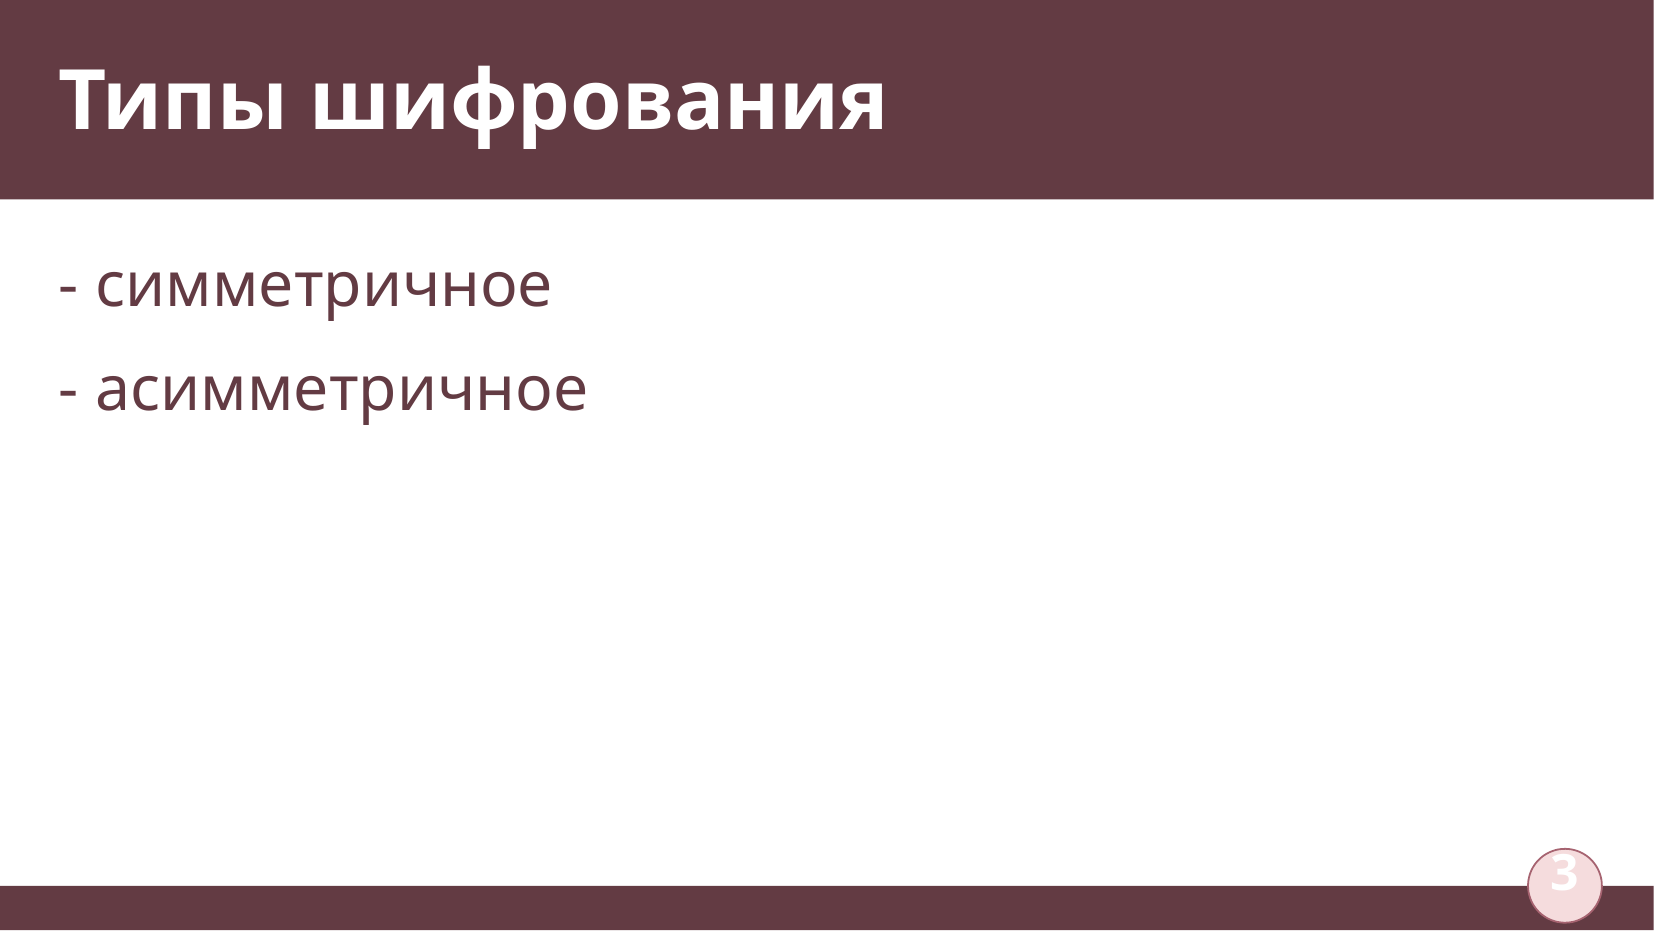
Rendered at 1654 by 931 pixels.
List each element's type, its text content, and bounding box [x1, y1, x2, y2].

list - симметричное - асимметричное [59, 243, 1595, 769]
title Типы шифрования [59, 37, 1595, 155]
